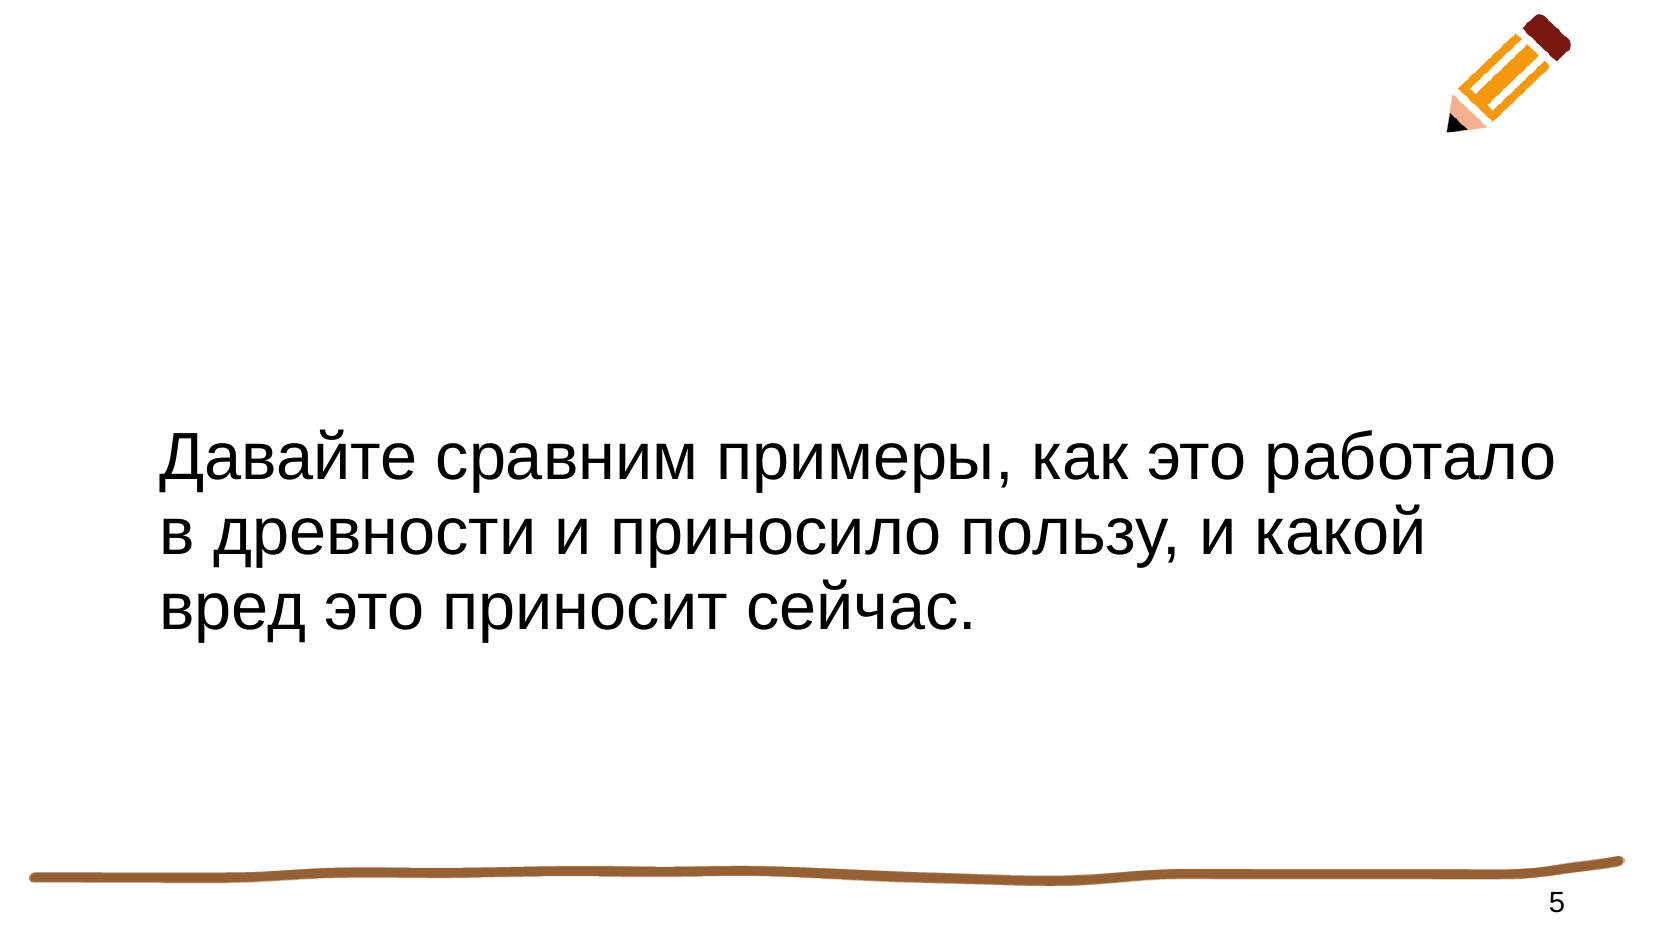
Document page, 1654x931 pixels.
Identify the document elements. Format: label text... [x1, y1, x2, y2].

picture [29, 856, 1625, 886]
picture [1446, 14, 1571, 133]
list Давайте сравним примеры, как это работало в древности и приносило пользу, и какой вред это приносит сейчас. [88, 206, 1565, 857]
